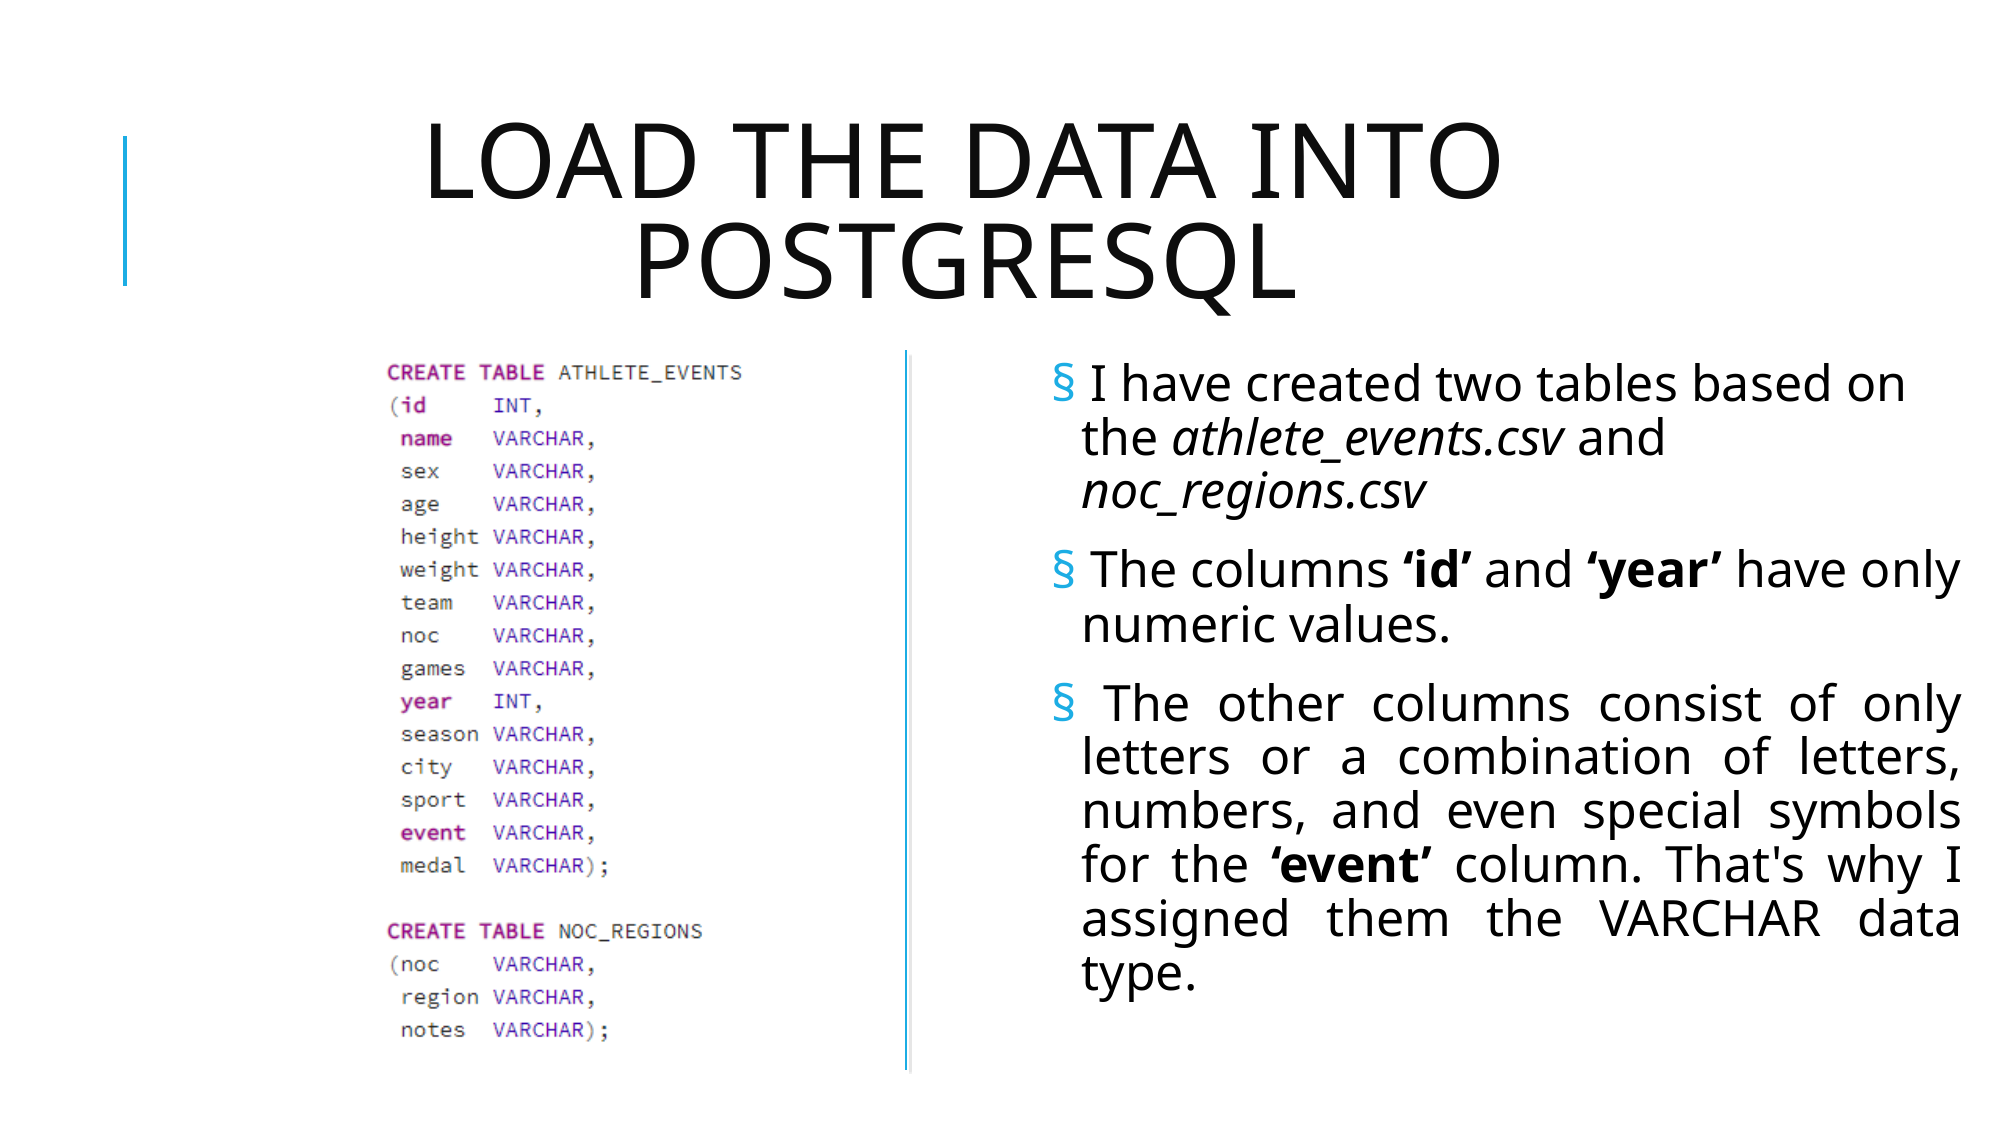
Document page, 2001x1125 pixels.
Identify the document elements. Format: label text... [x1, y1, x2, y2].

title Load the data into Postgresql [168, 96, 1763, 343]
picture [381, 350, 749, 1059]
list I have created two tables based on the athlete_events.csv and noc_regions.csv The columns ‘id’ and ‘year’ have only numeric values. The other columns consist of only letters or a combination of letters, numbers, and even special symbols for the ‘event’ column. That's why I assigned them the VARCHAR data type. [1044, 350, 1971, 1011]
